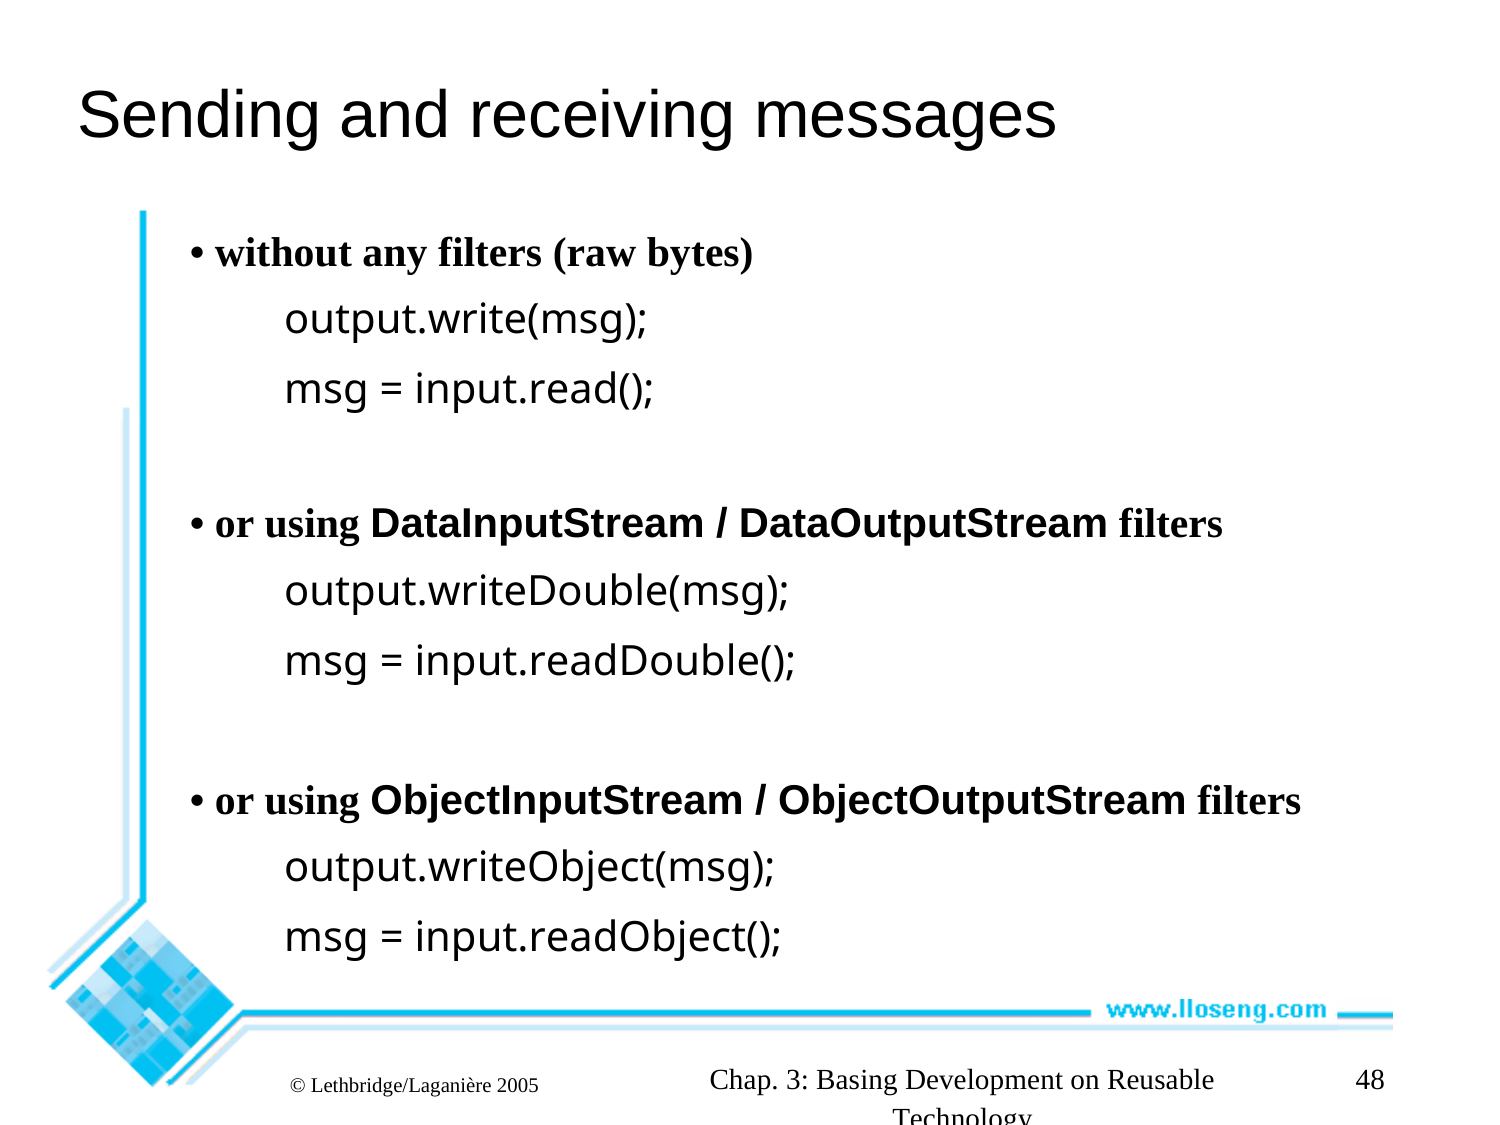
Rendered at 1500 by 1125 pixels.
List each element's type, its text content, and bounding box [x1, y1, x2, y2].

text_box © Lethbridge/Laganière 2005 [275, 1062, 601, 1125]
list • without any filters (raw bytes) output.write(msg); msg = input.read(); • or using DataInputStream / DataOutputStream filters output.writeDouble(msg); msg = input.readDouble(); • or using ObjectInputStream / ObjectOutputStream filters output.writeObject(msg); msg = input.readObject(); [174, 212, 1413, 1000]
text_box 15 [1325, 1050, 1401, 1125]
text_box Chap. 3: Basing Development on Reusable Technology [624, 1050, 1300, 1125]
title Sending and receiving messages [62, 37, 1413, 188]
picture [35, 199, 1363, 1089]
